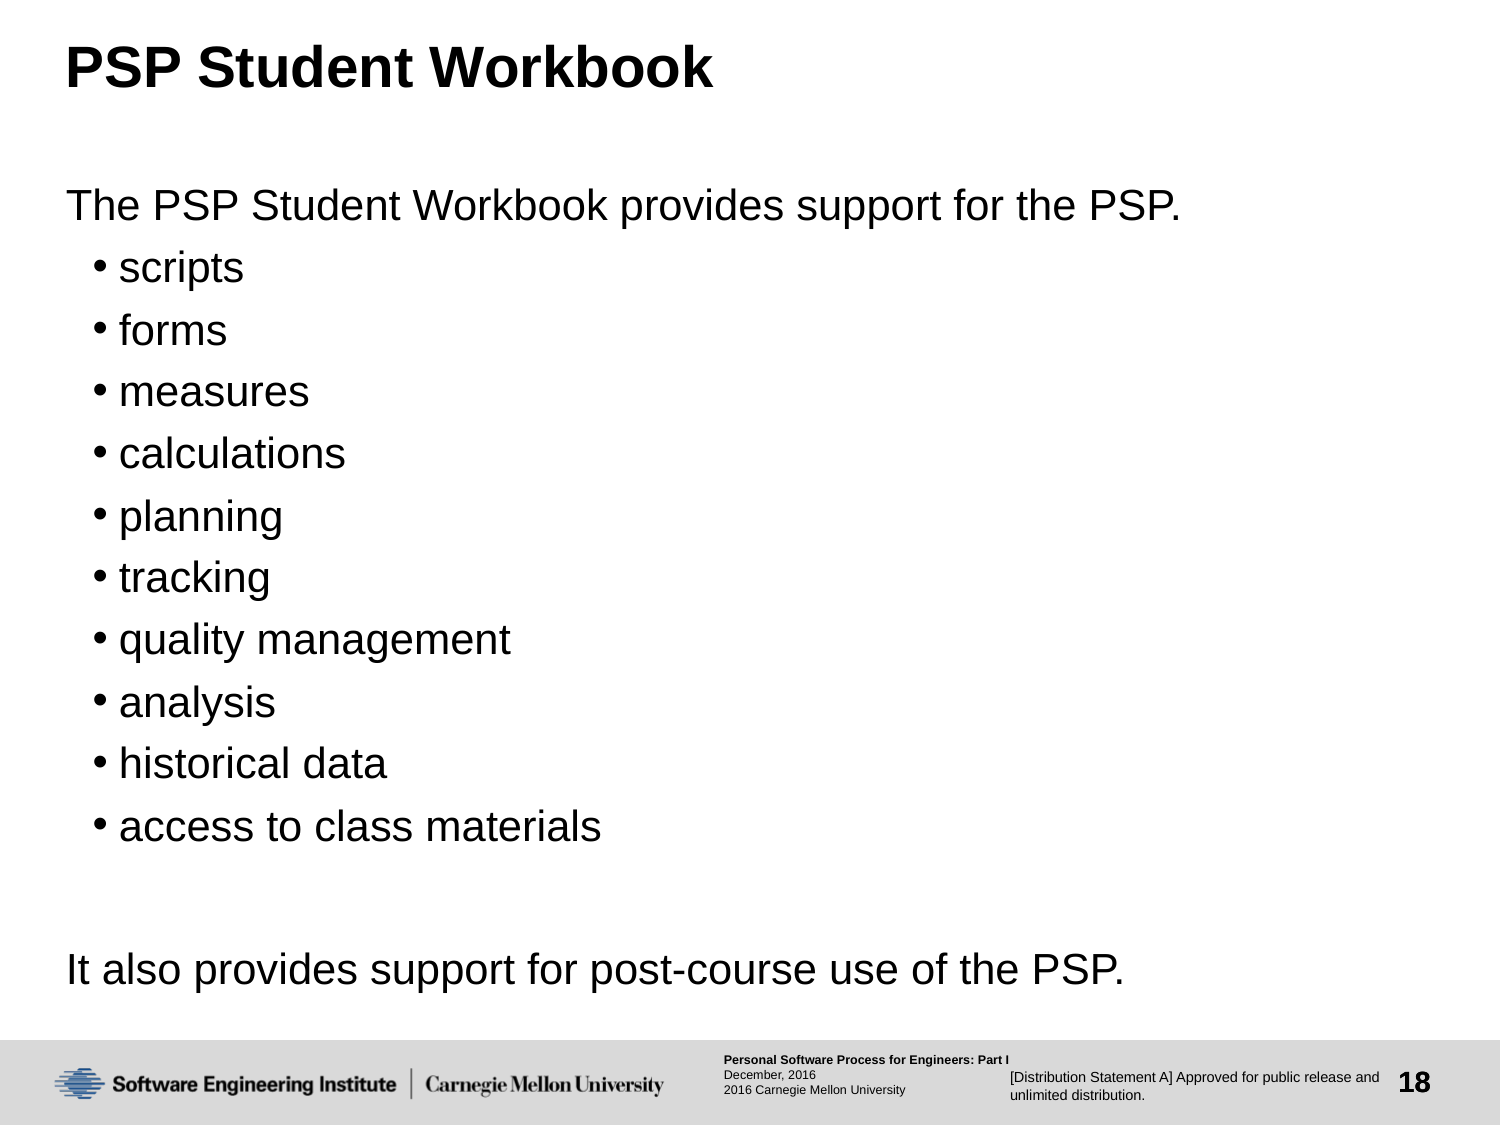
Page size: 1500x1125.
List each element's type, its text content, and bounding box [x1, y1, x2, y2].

picture [46, 1061, 673, 1104]
list The PSP Student Workbook provides support for the PSP. scripts forms measures calculations planning tracking quality management analysis historical data access to class materials It also provides support for post-course use of the PSP. [65, 177, 1431, 1000]
title PSP Student Workbook [65, 37, 1313, 148]
